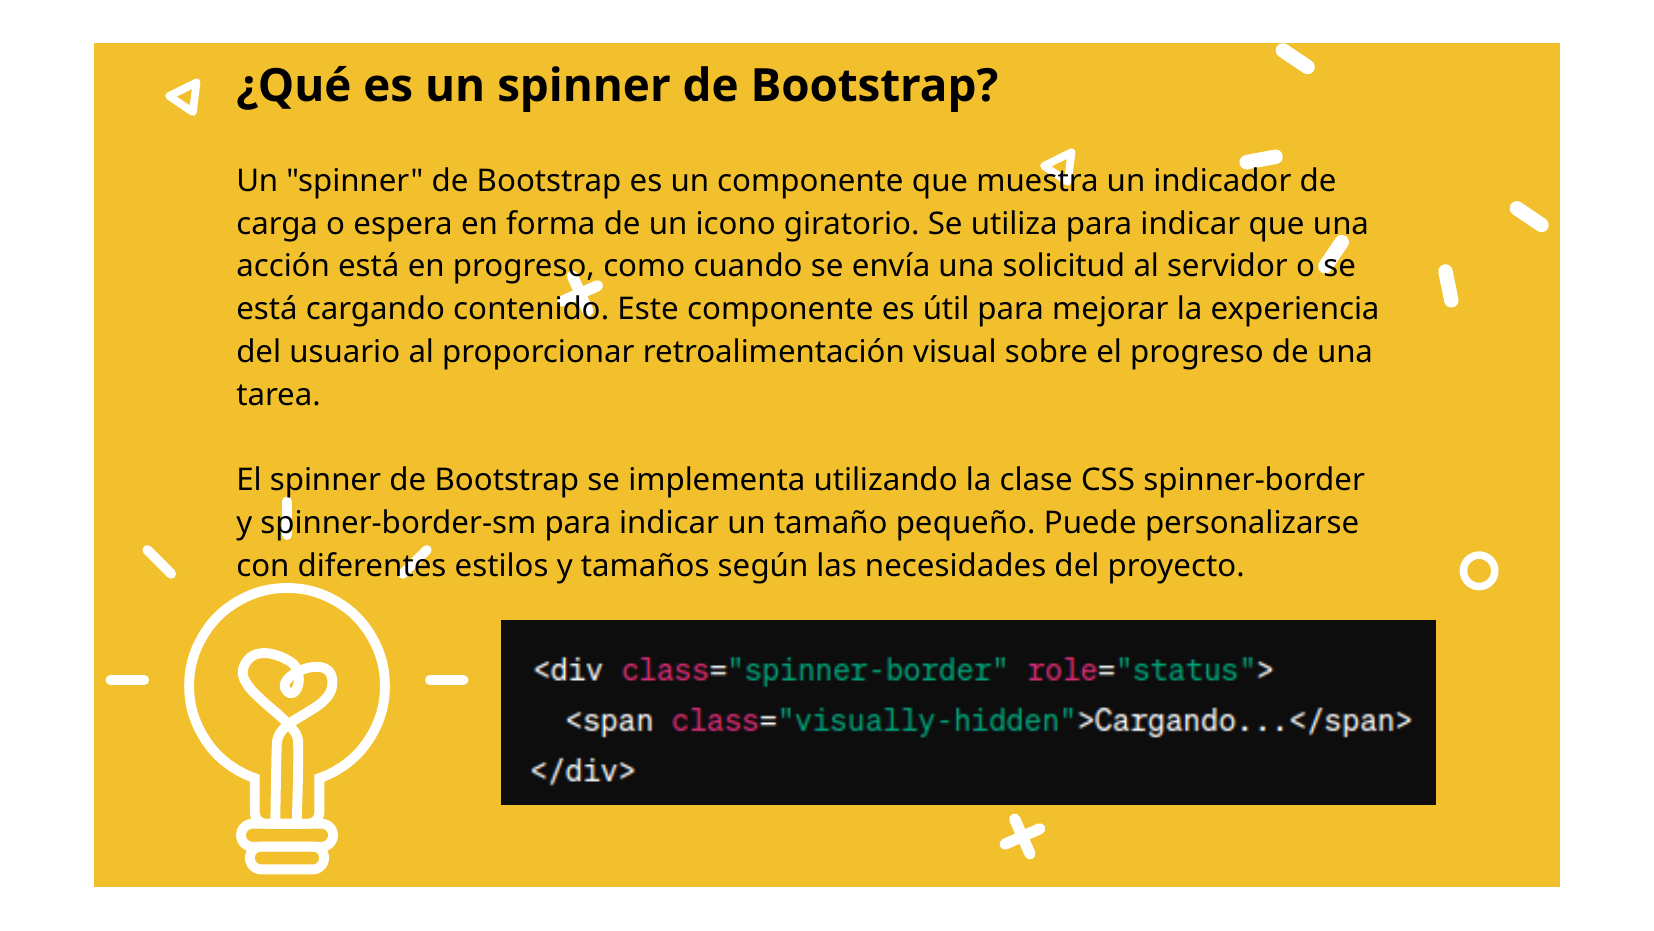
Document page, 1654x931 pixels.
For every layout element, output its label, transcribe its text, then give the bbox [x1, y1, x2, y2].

picture [501, 620, 1436, 805]
title ¿Qué es un spinner de Bootstrap? Un "spinner" de Bootstrap es un componente que muestra un indicador de carga o espera en forma de un icono giratorio. Se utiliza para indicar que una acción está en progreso, como cuando se envía una solicitud al servidor o se está cargando contenido. Este componente es útil para mejorar la experiencia del usuario al proporcionar retroalimentación visual sobre el progreso de una tarea. El spinner de Bootstrap se implementa utilizando la clase CSS spinner-border y spinner-border-sm para indicar un tamaño pequeño. Puede personalizarse con diferentes estilos y tamaños según las necesidades del proyecto. [236, 47, 1388, 591]
